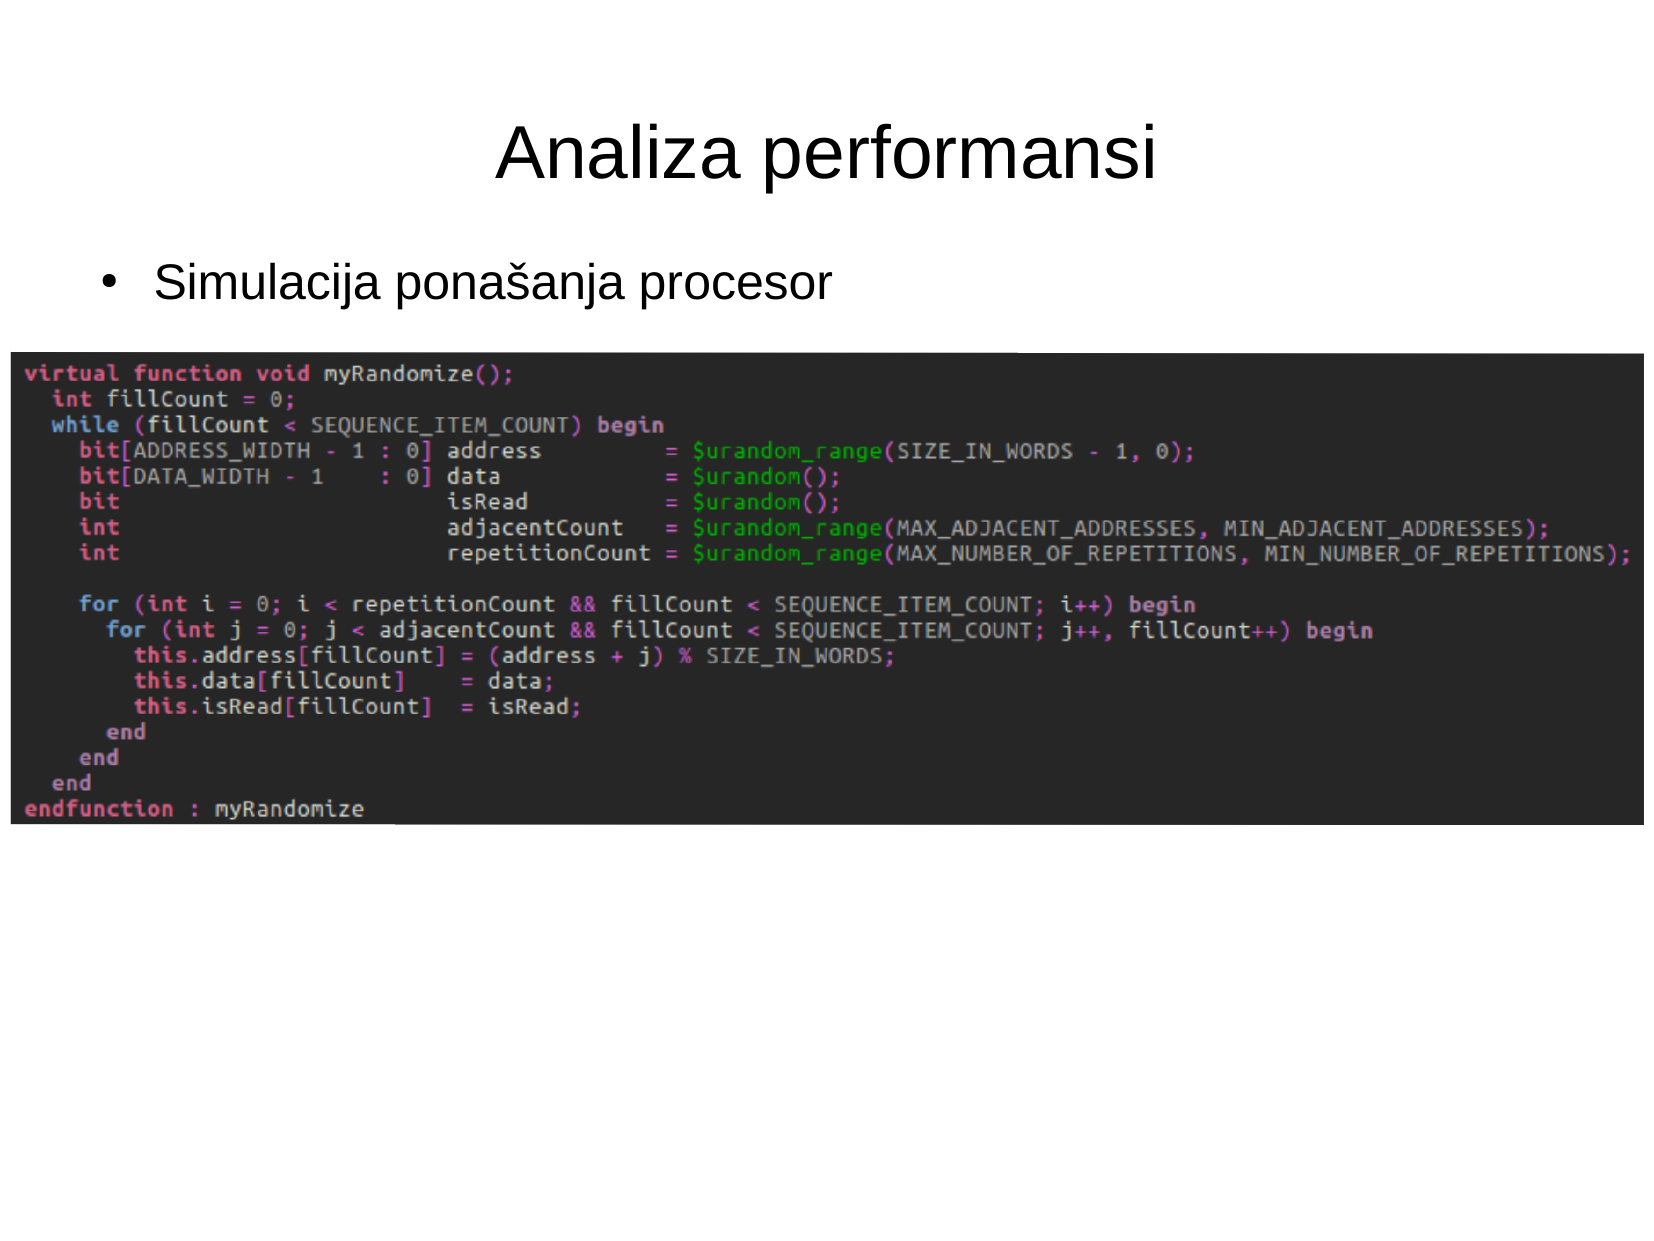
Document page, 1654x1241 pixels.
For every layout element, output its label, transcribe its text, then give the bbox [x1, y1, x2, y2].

title Analiza performansi [82, 49, 1571, 240]
list Simulacija ponašanja procesor [82, 240, 1571, 325]
picture [10, 351, 1644, 826]
